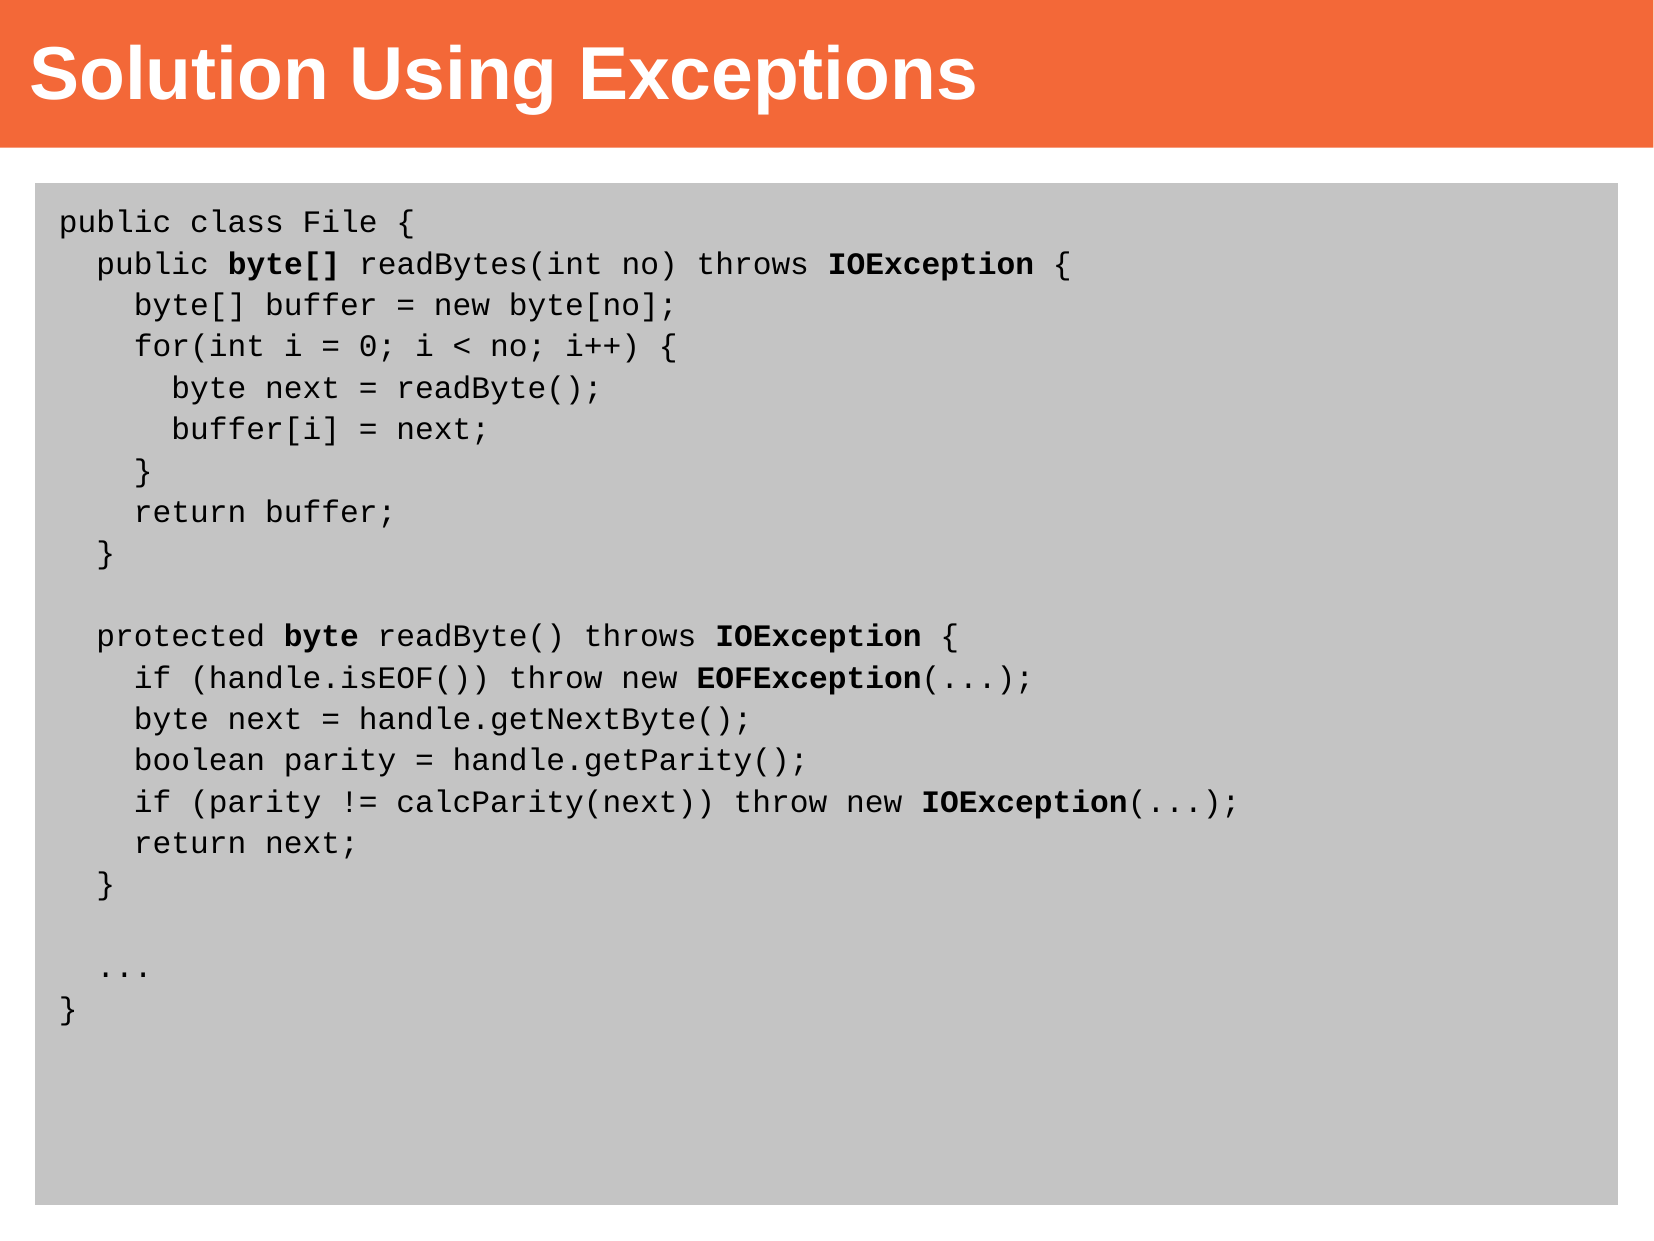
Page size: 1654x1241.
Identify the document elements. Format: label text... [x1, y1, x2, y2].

list public class File { public byte[] readBytes(int no) throws IOException { byte[] buffer = new byte[no]; for(int i = 0; i < no; i++) { byte next = readByte(); buffer[i] = next; } return buffer; } protected byte readByte() throws IOException { if (handle.isEOF()) throw new EOFException(...); byte next = handle.getNextByte(); boolean parity = handle.getParity(); if (parity != calcParity(next)) throw new IOException(...); return next; } ... } [29, 177, 1625, 1211]
title Solution Using Exceptions [0, 0, 1654, 148]
